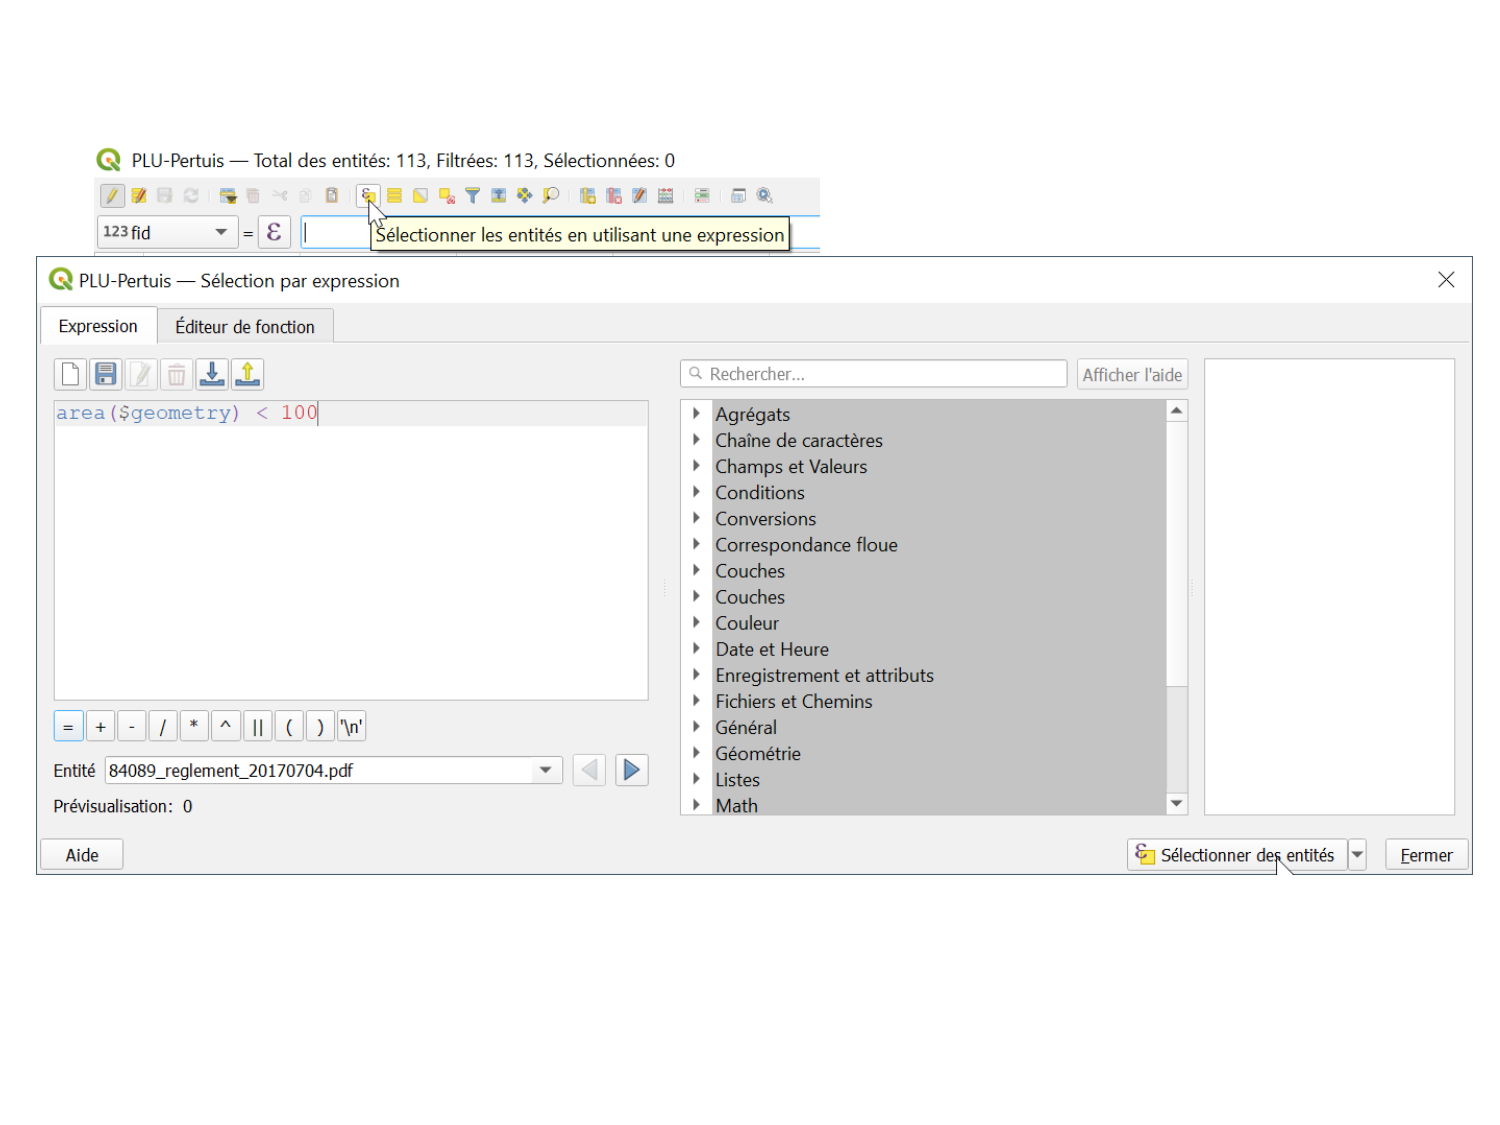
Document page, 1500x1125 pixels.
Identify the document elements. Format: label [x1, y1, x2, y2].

picture [36, 142, 1473, 875]
